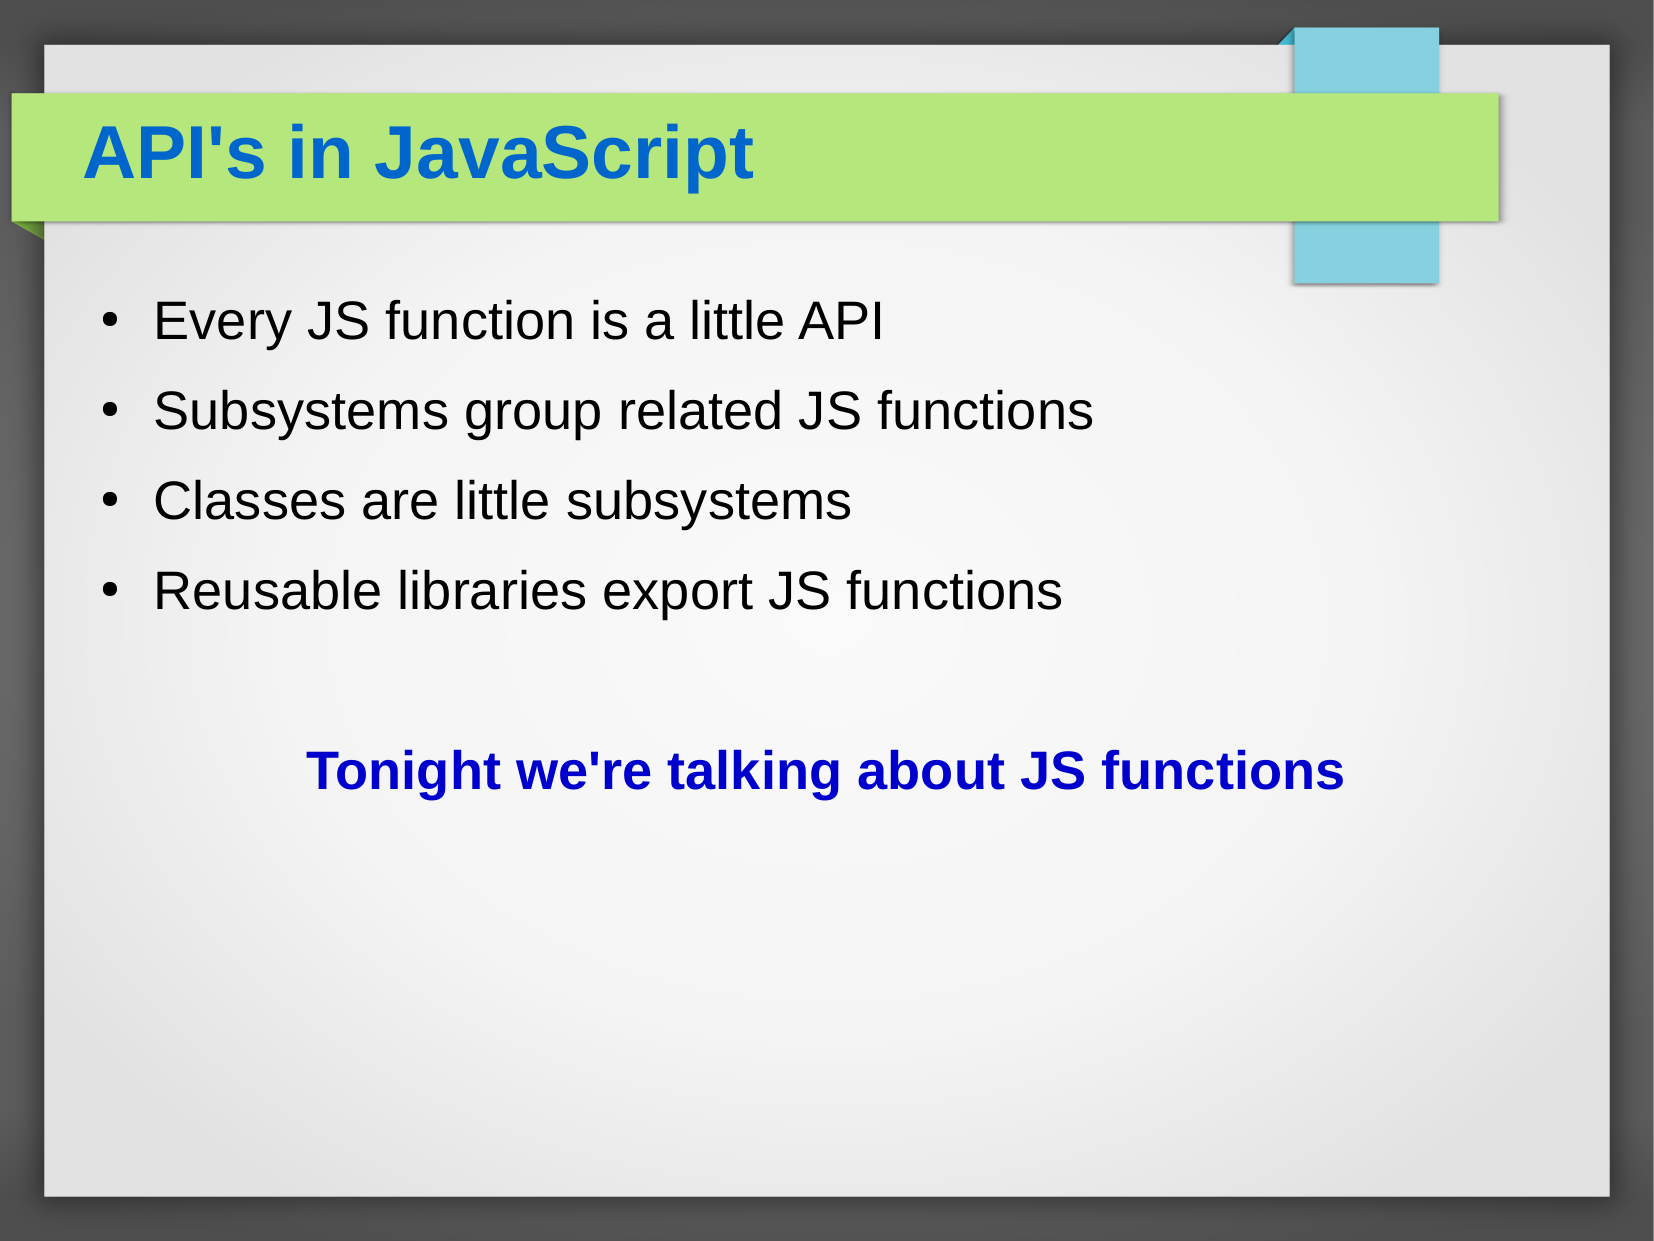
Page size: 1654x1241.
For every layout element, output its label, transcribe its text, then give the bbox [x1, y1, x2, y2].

list Every JS function is a little API Subsystems group related JS functions Classes are little subsystems Reusable libraries export JS functions Tonight we're talking about JS functions [82, 290, 1571, 1010]
title API's in JavaScript [82, 49, 1571, 257]
picture [0, 0, 1654, 1241]
